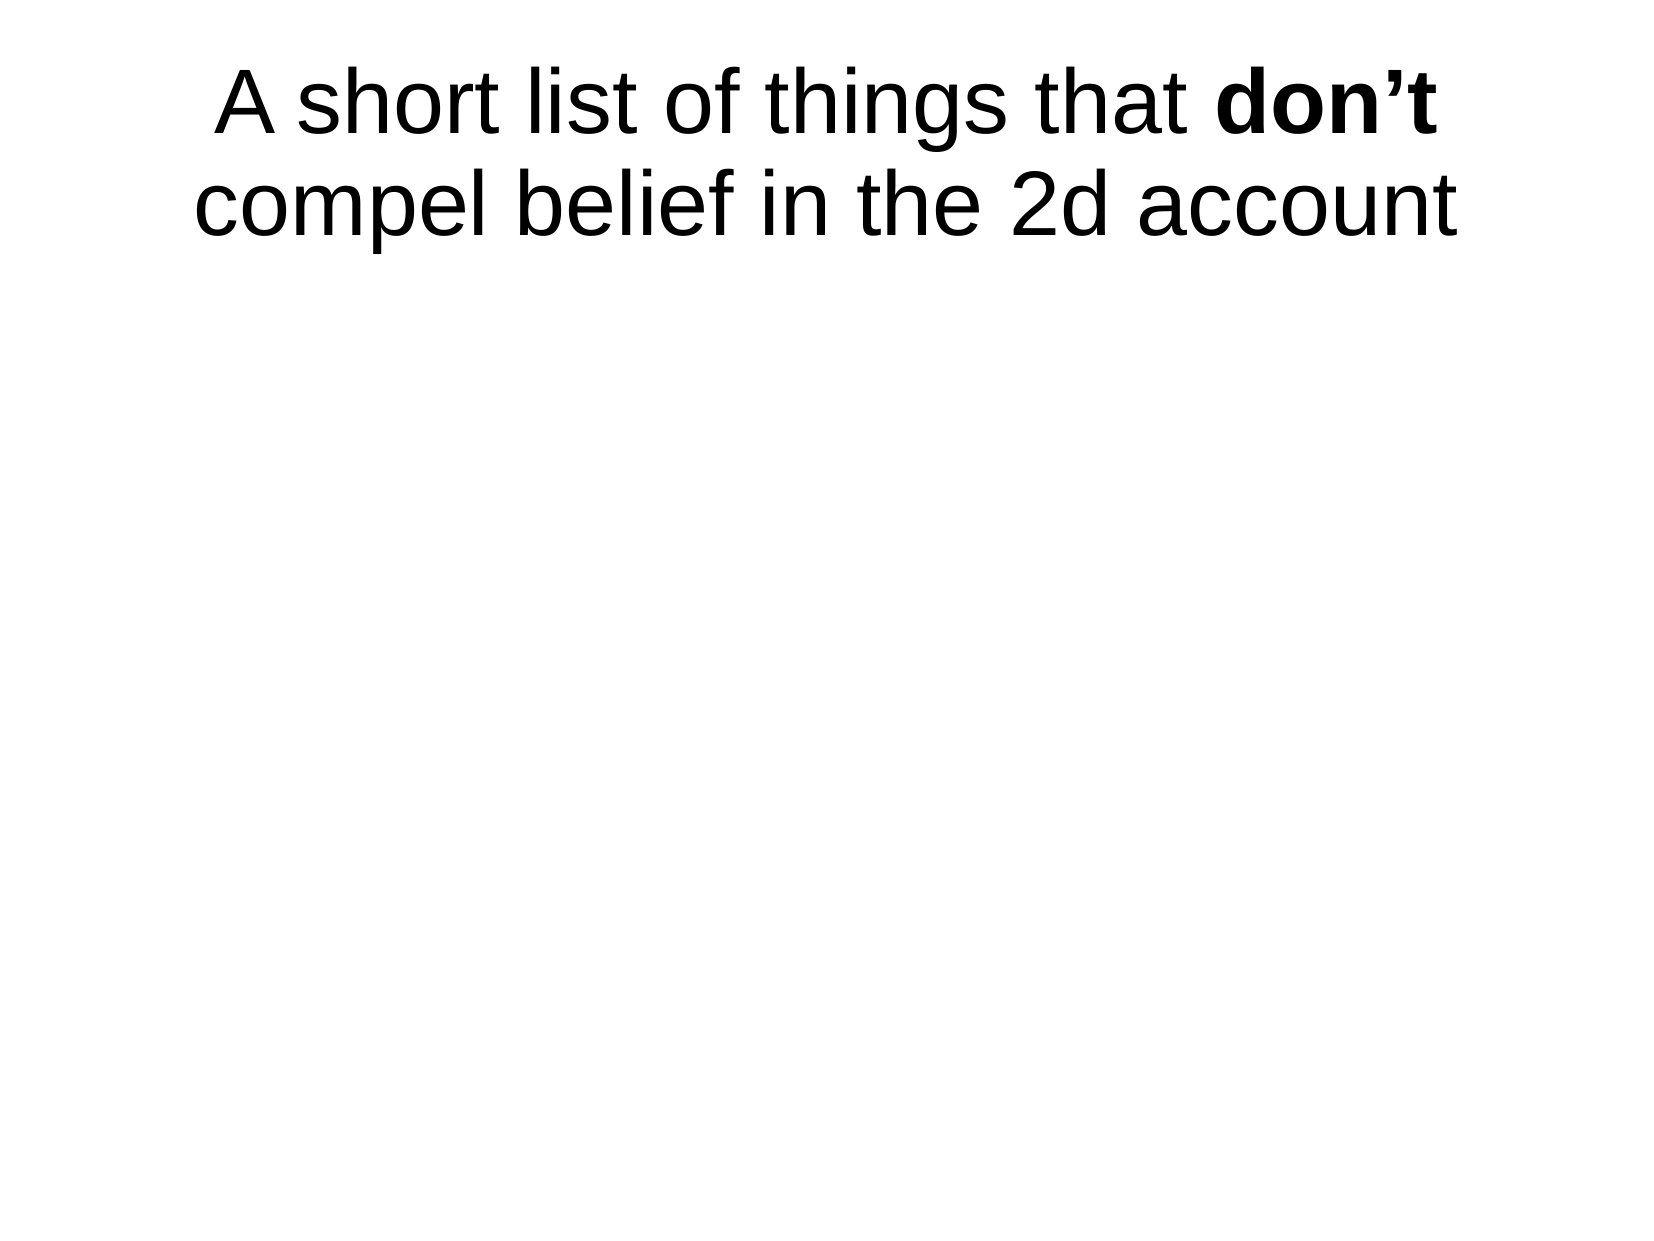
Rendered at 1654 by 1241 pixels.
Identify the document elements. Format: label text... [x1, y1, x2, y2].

title A short list of things that don’t compel belief in the 2d account [82, 49, 1571, 257]
